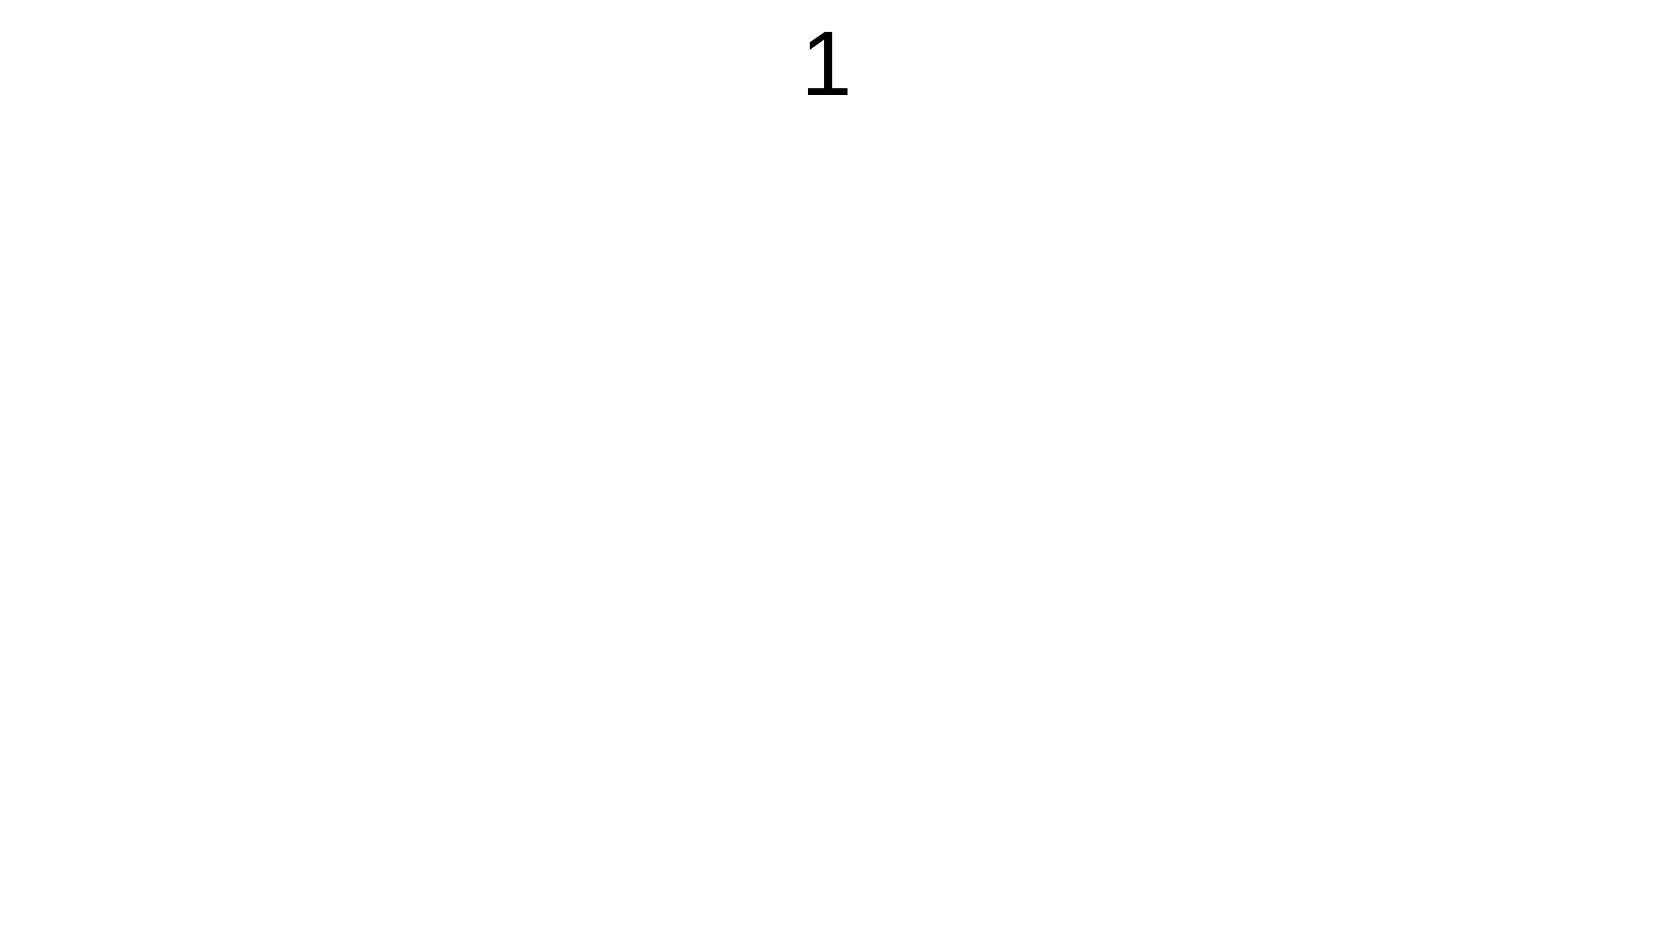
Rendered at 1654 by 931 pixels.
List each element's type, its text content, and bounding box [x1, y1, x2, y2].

title 1 [82, 12, 1571, 218]
